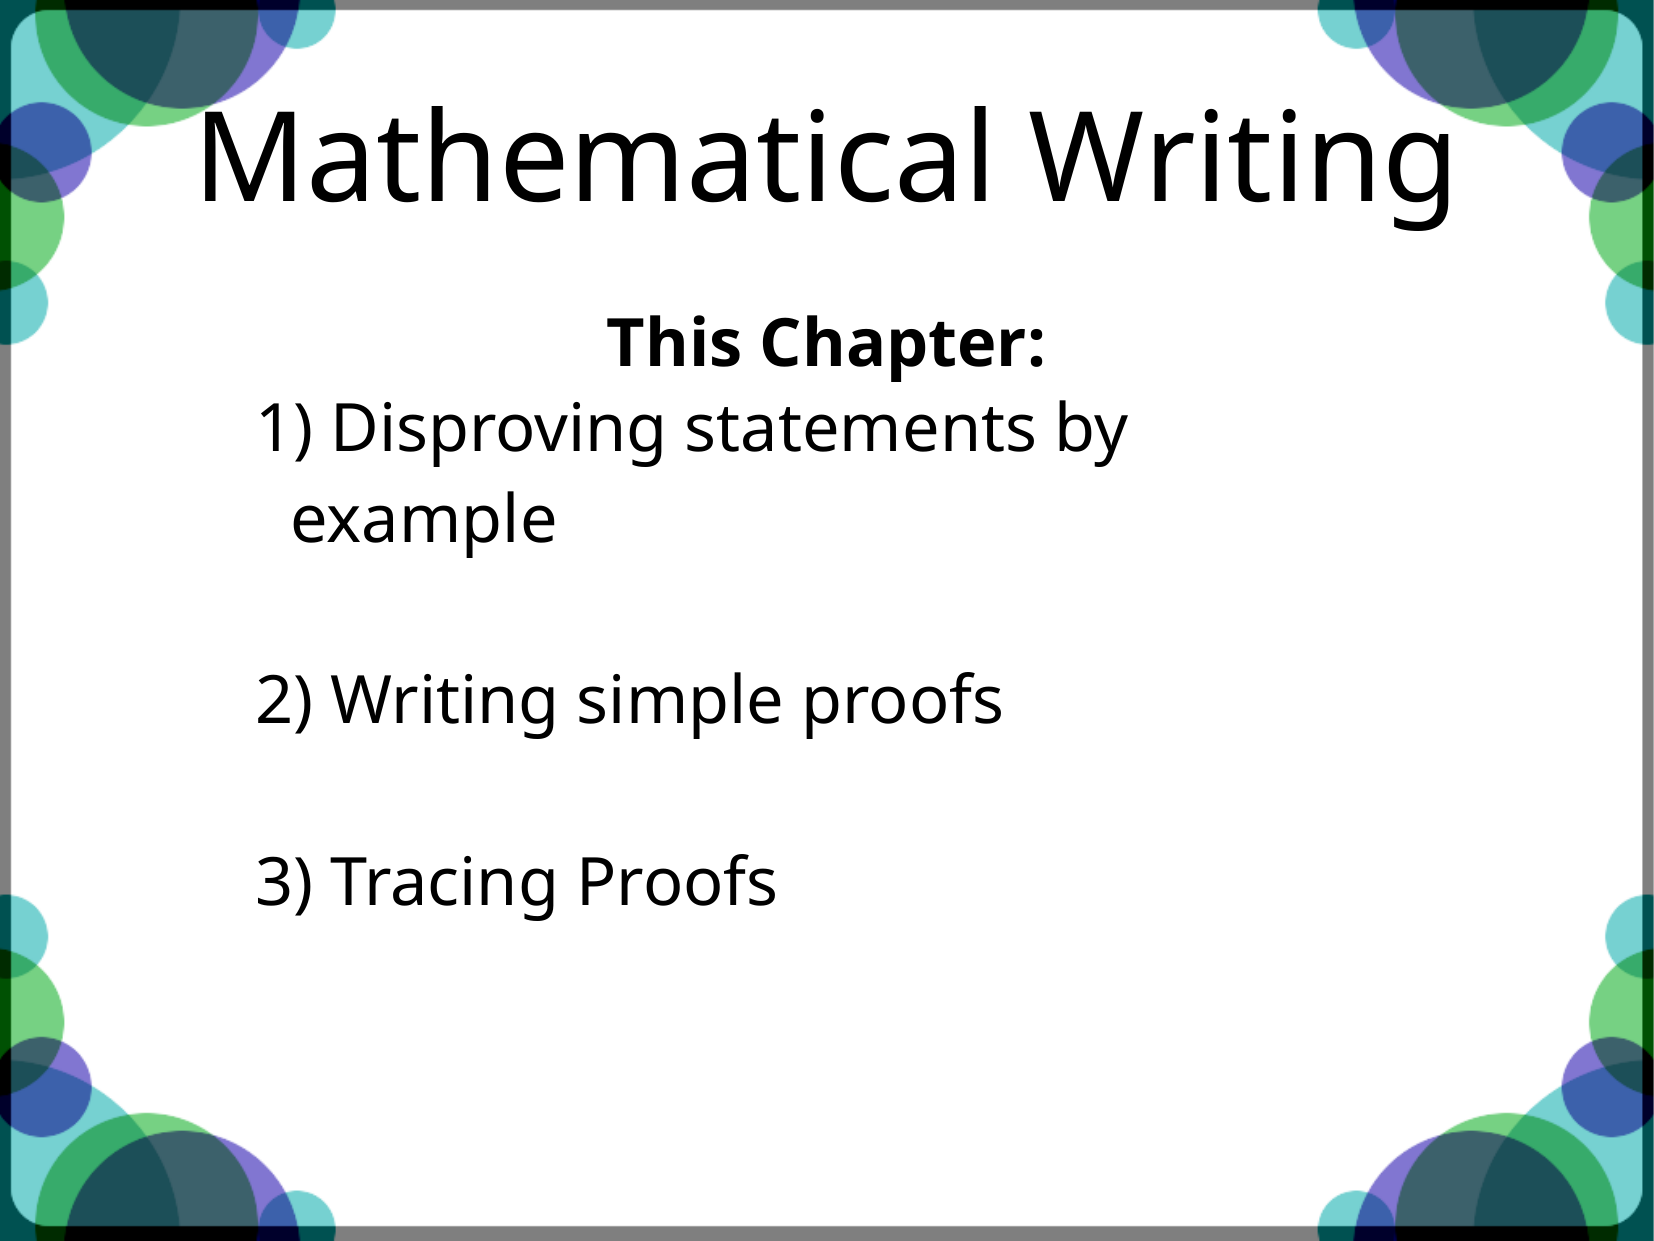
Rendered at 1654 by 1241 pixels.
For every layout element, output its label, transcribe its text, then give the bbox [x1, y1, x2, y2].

subtitle This Chapter: [82, 290, 1571, 391]
text_box Disproving statements by example Writing simple proofs Tracing Proofs [255, 420, 1411, 886]
title Mathematical Writing [82, 49, 1571, 257]
picture [0, 0, 1654, 1241]
